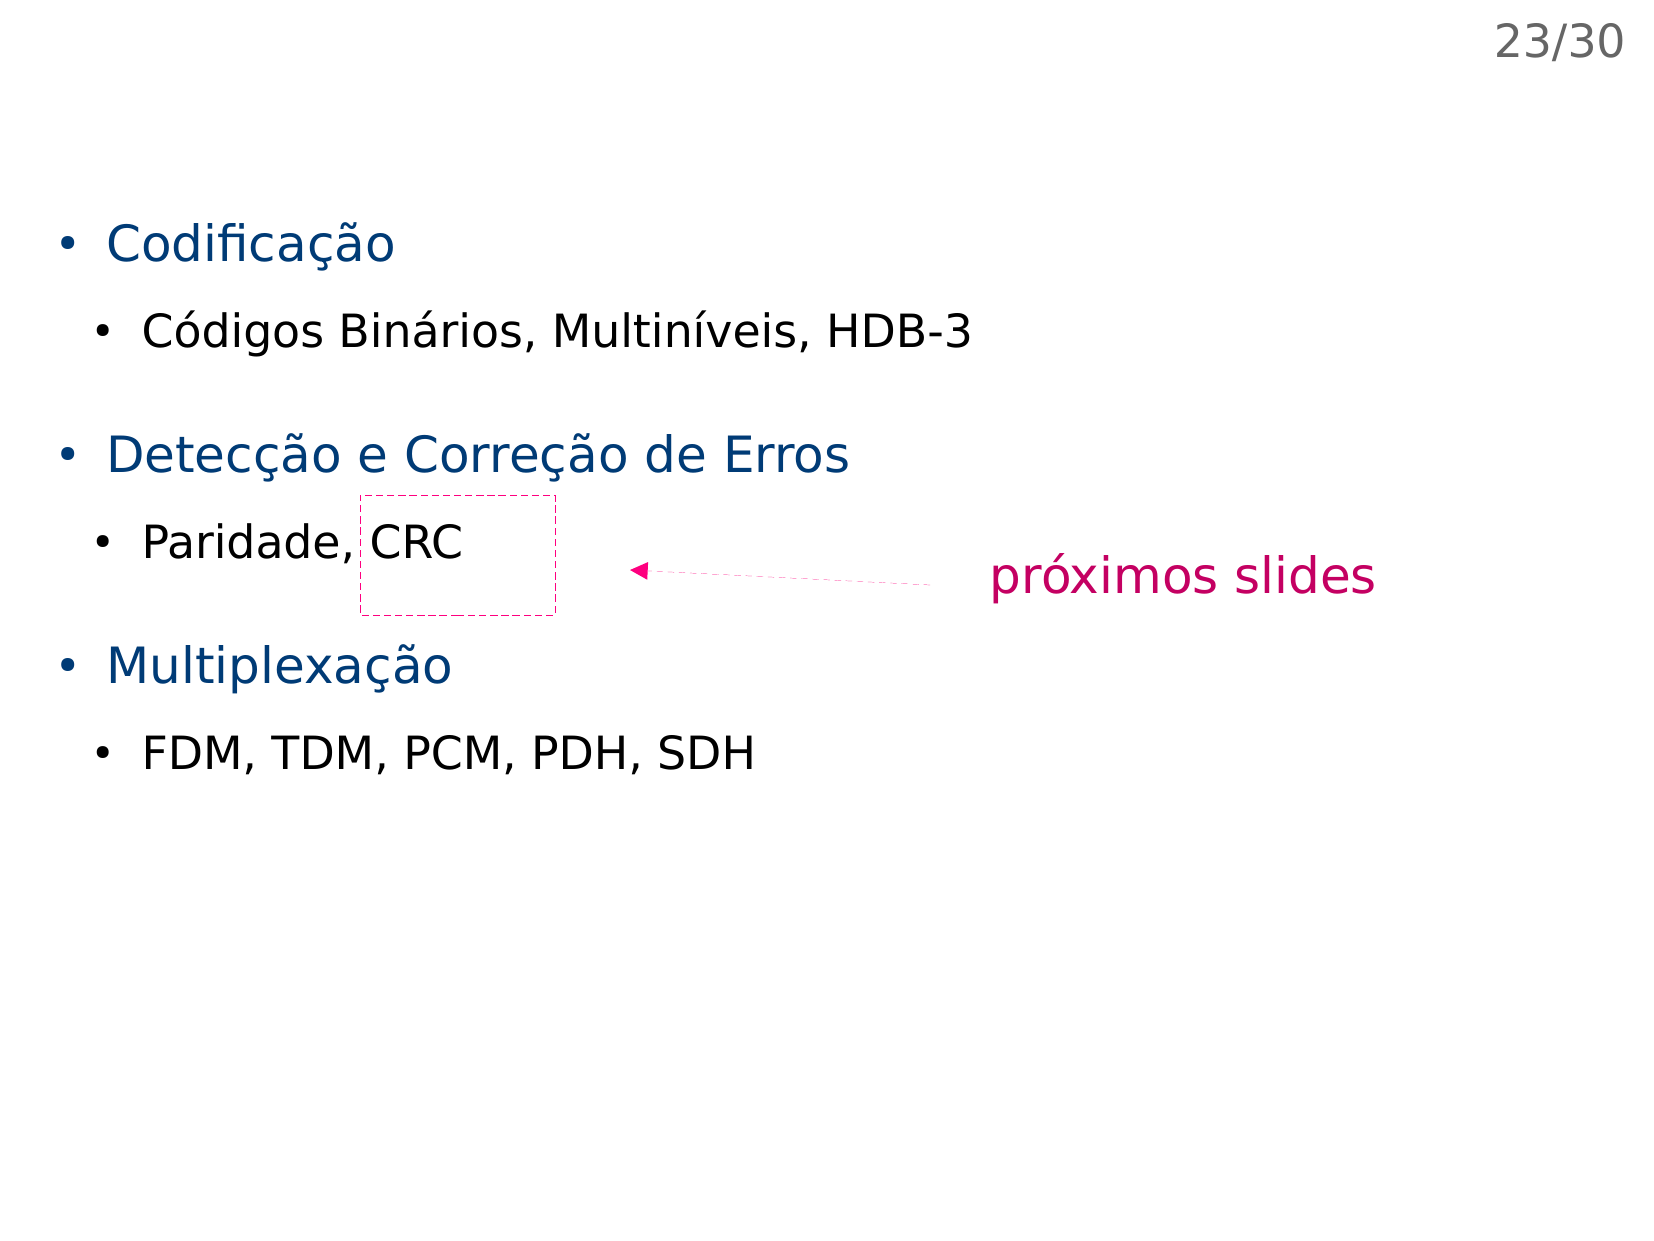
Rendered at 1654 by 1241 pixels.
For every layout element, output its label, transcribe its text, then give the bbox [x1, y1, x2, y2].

list Codificação Códigos Binários, Multiníveis, HDB-3 Detecção e Correção de Erros Paridade, CRC Multiplexação FDM, TDM, PCM, PDH, SDH [59, 206, 1625, 1211]
text_box próximos slides [975, 540, 1393, 614]
